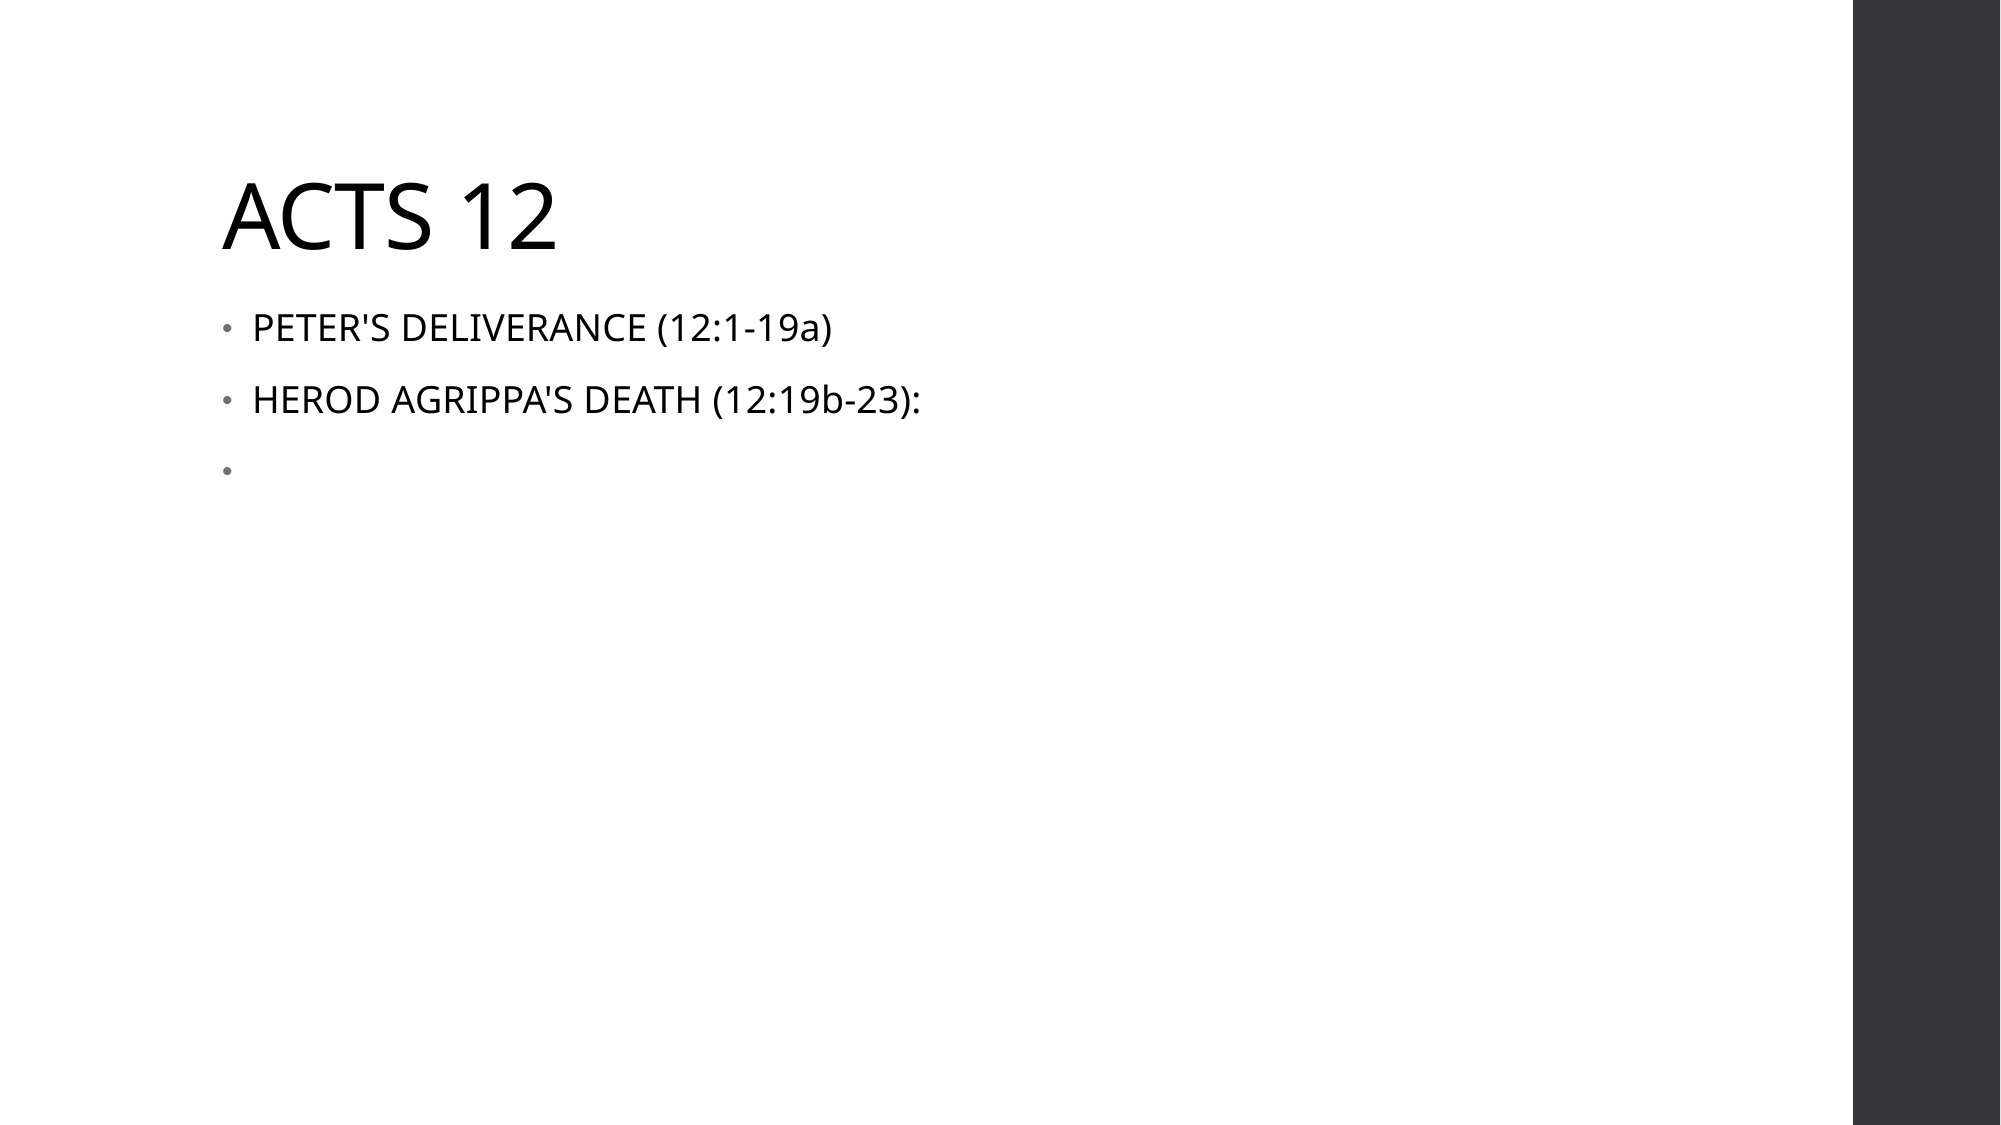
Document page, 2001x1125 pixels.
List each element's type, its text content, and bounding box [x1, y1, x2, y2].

list PETER'S DELIVERANCE (12:1-19a) HEROD AGRIPPA'S DEATH (12:19b-23): [206, 299, 1617, 1014]
title ACTS 12 [206, 60, 1797, 278]
